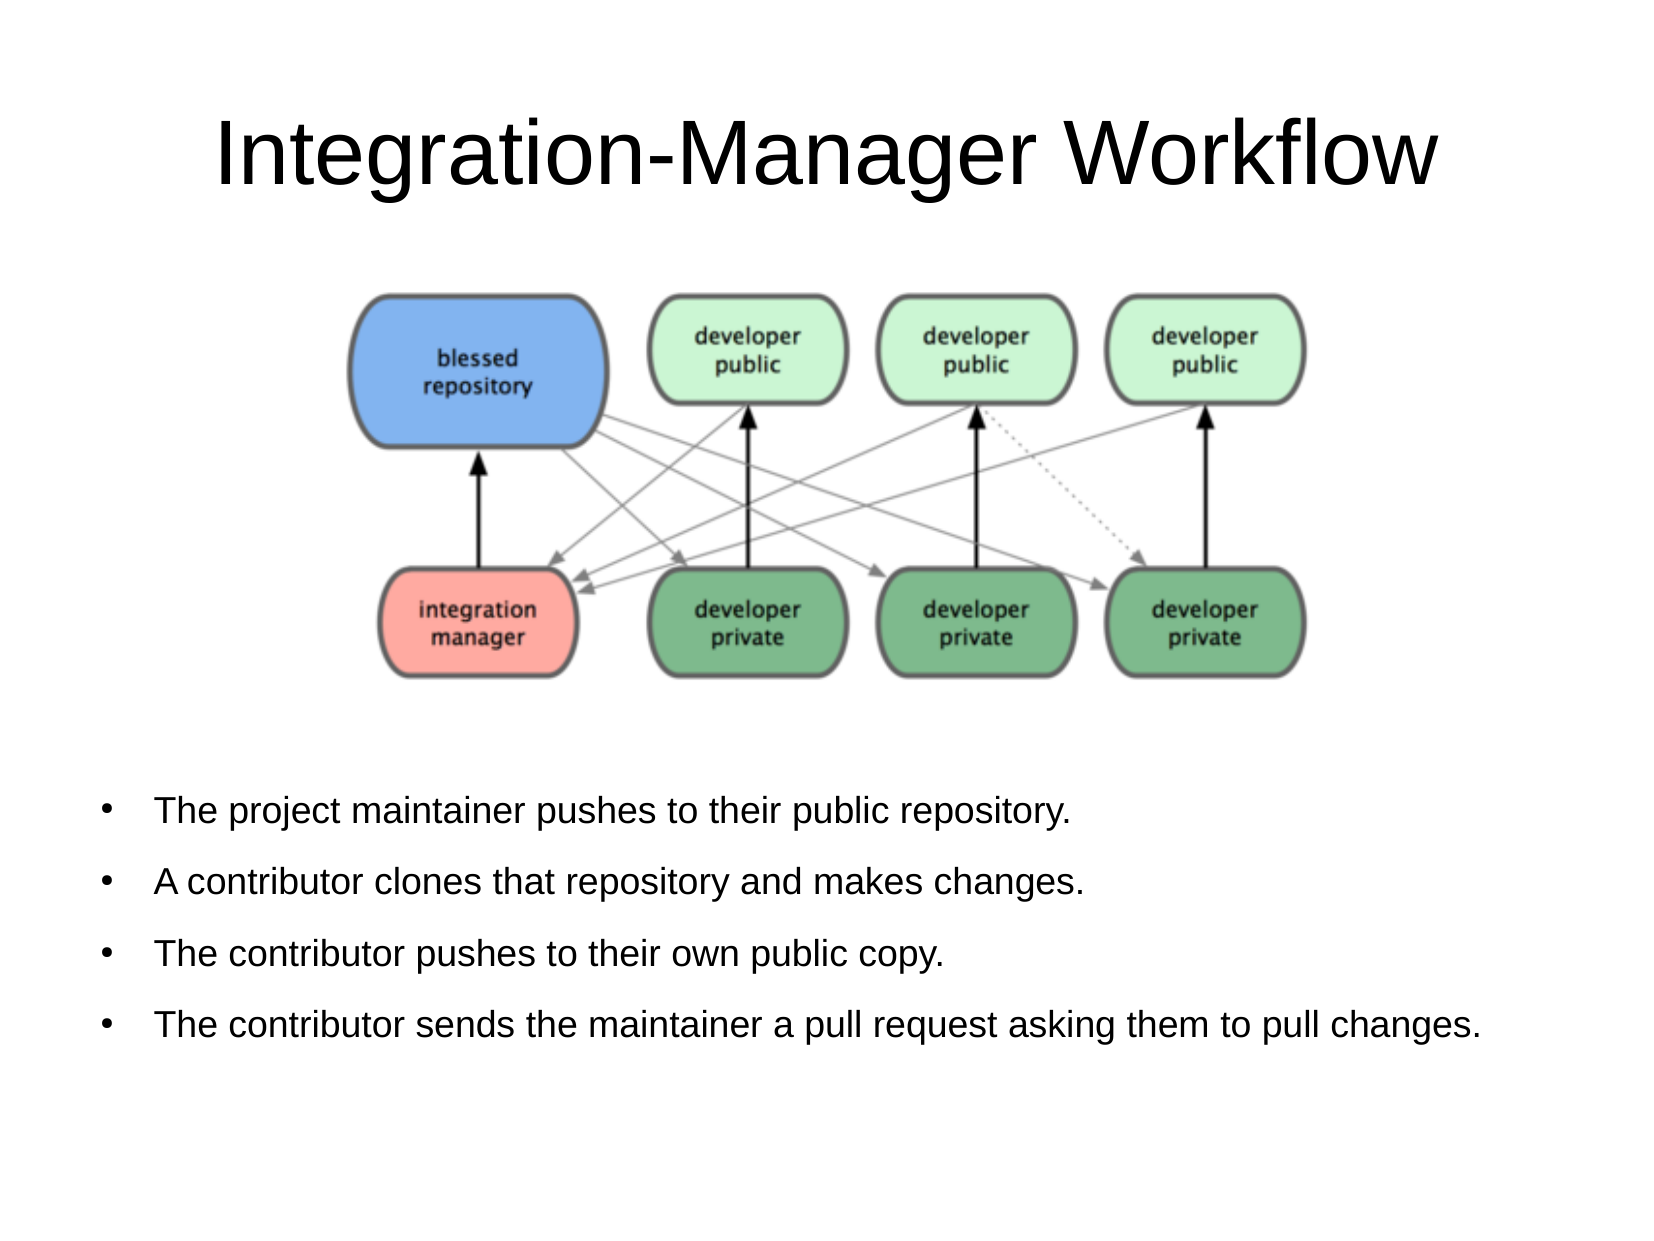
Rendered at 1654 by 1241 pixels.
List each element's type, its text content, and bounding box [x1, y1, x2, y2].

list The project maintainer pushes to their public repository. A contributor clones that repository and makes changes. The contributor pushes to their own public copy. The contributor sends the maintainer a pull request asking them to pull changes. [82, 717, 1571, 1109]
title Integration-Manager Workflow [82, 49, 1571, 257]
chart [82, 290, 1571, 681]
